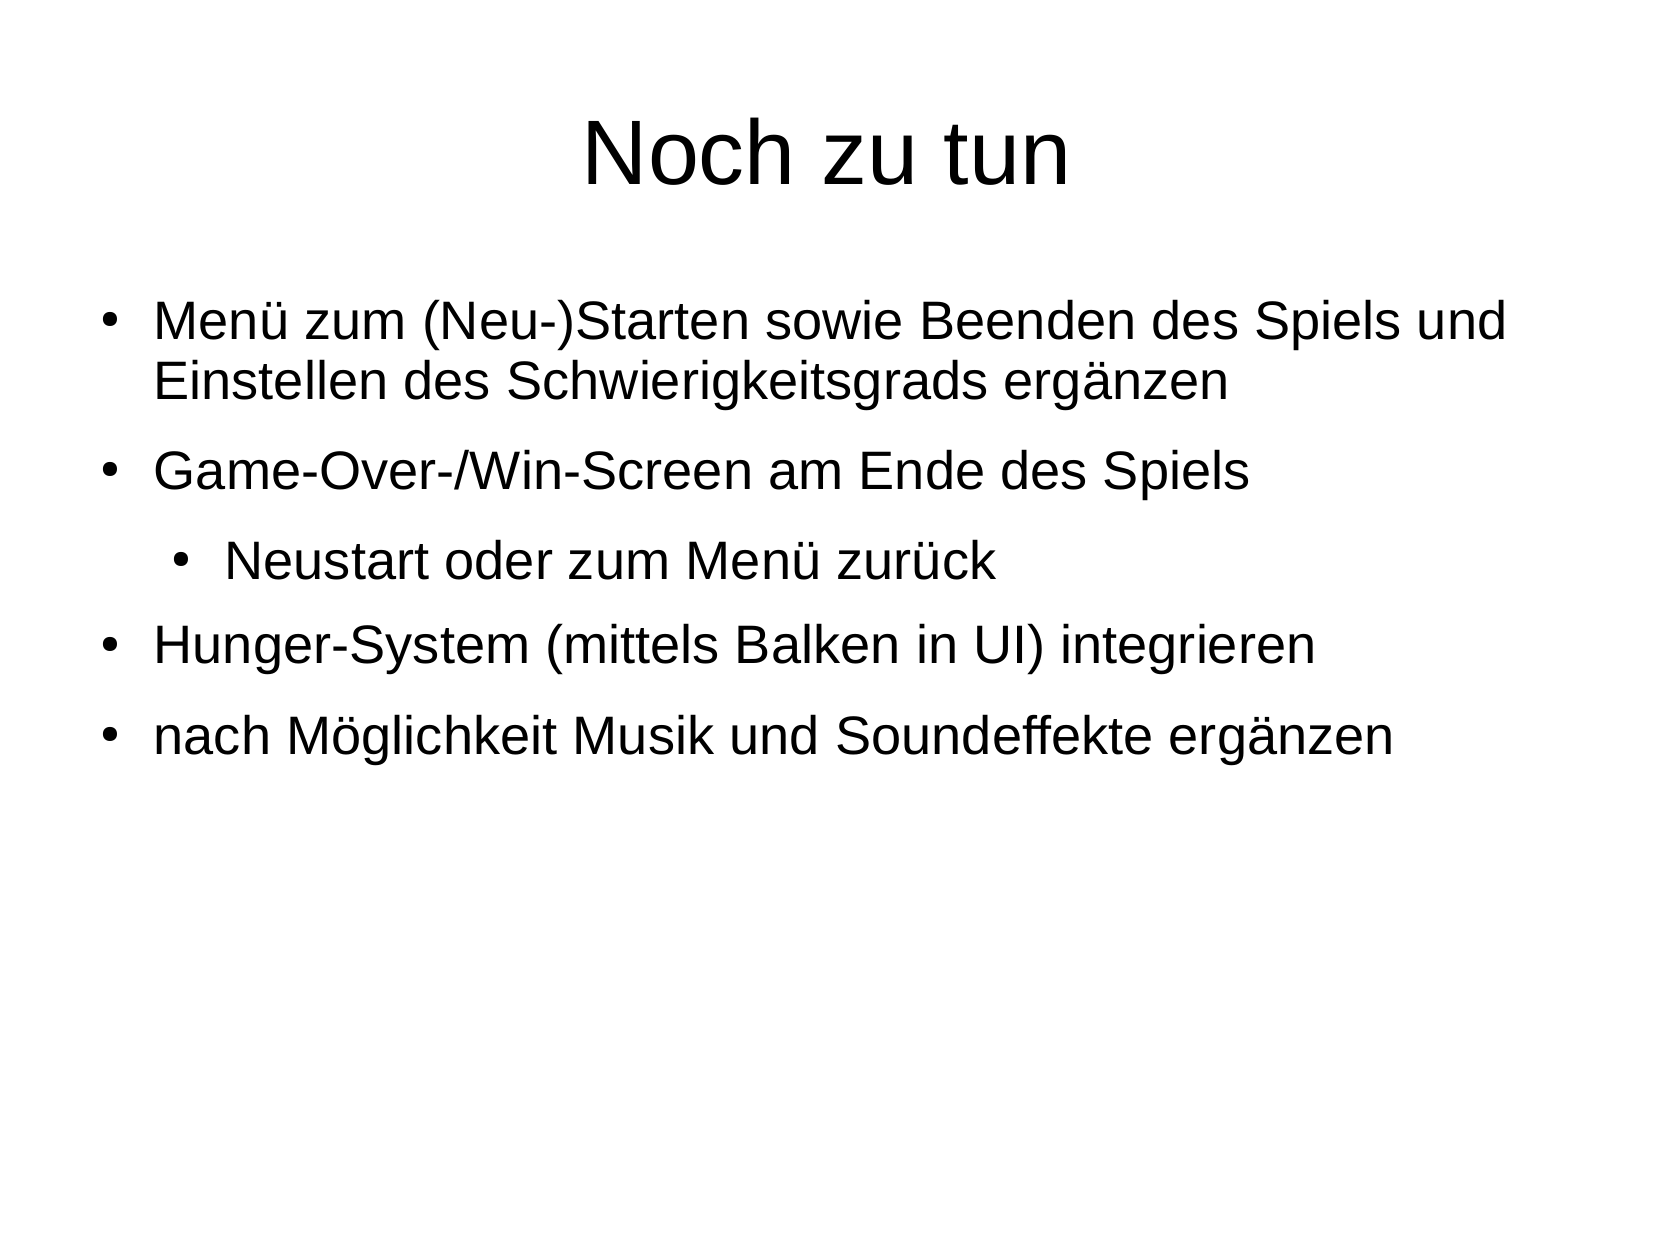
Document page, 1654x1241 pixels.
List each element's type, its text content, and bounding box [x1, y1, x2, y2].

title Noch zu tun [82, 49, 1571, 257]
list Menü zum (Neu-)Starten sowie Beenden des Spiels und Einstellen des Schwierigkeitsgrads ergänzen Game-Over-/Win-Screen am Ende des Spiels Neustart oder zum Menü zurück Hunger-System (mittels Balken in UI) integrieren nach Möglichkeit Musik und Soundeffekte ergänzen [82, 290, 1571, 1109]
